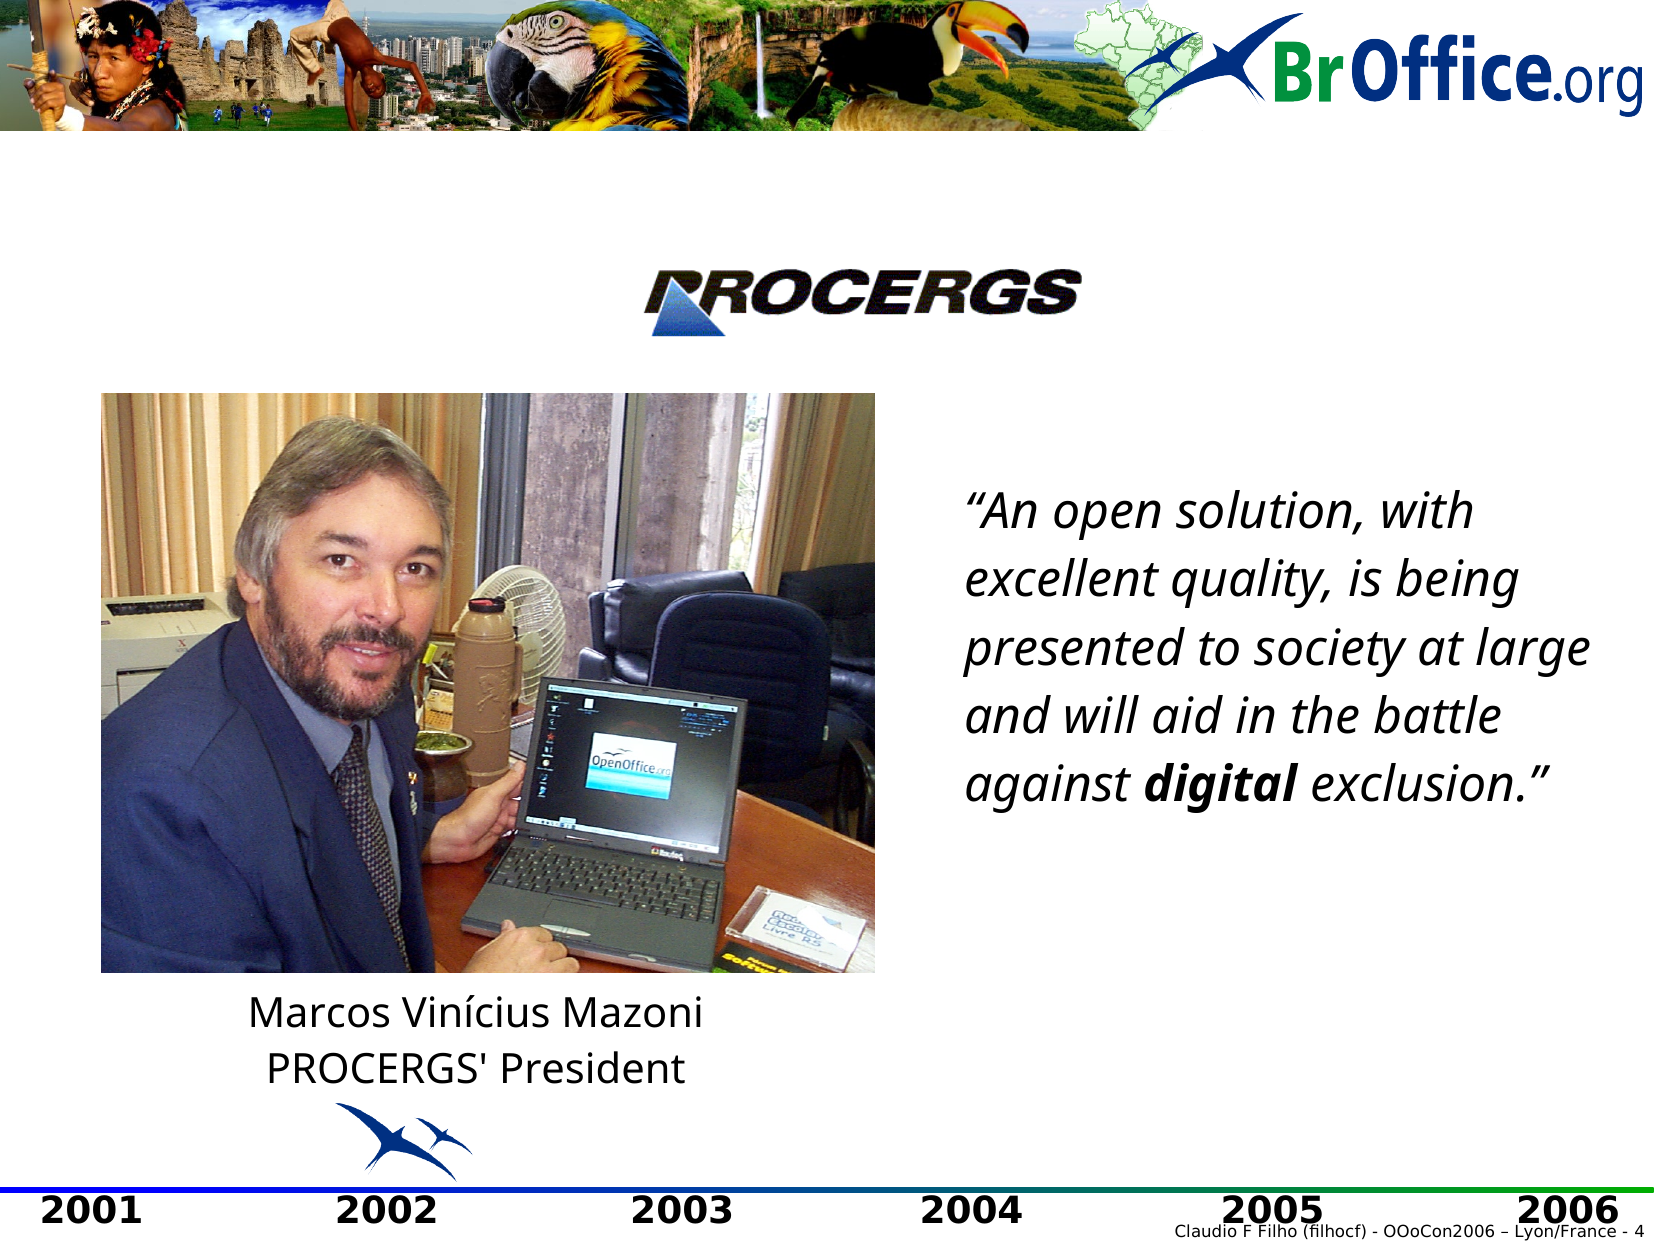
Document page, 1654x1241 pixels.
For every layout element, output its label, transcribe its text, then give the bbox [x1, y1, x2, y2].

text_box 2003 [608, 1181, 756, 1240]
picture [632, 257, 1088, 346]
picture [0, 0, 1642, 131]
text_box Marcos Vinícius Mazoni PROCERGS' President [232, 974, 744, 1103]
text_box 2004 [897, 1181, 1046, 1240]
text_box 2005 [1198, 1181, 1347, 1240]
text_box 2006 [1494, 1181, 1642, 1240]
text_box 2001 [17, 1181, 166, 1240]
picture [335, 1103, 473, 1182]
text_box 2002 [312, 1181, 461, 1240]
picture [101, 393, 875, 973]
text_box “An open solution, with excellent quality, is being presented to society at large and will aid in the battle against digital exclusion.” [949, 467, 1608, 899]
